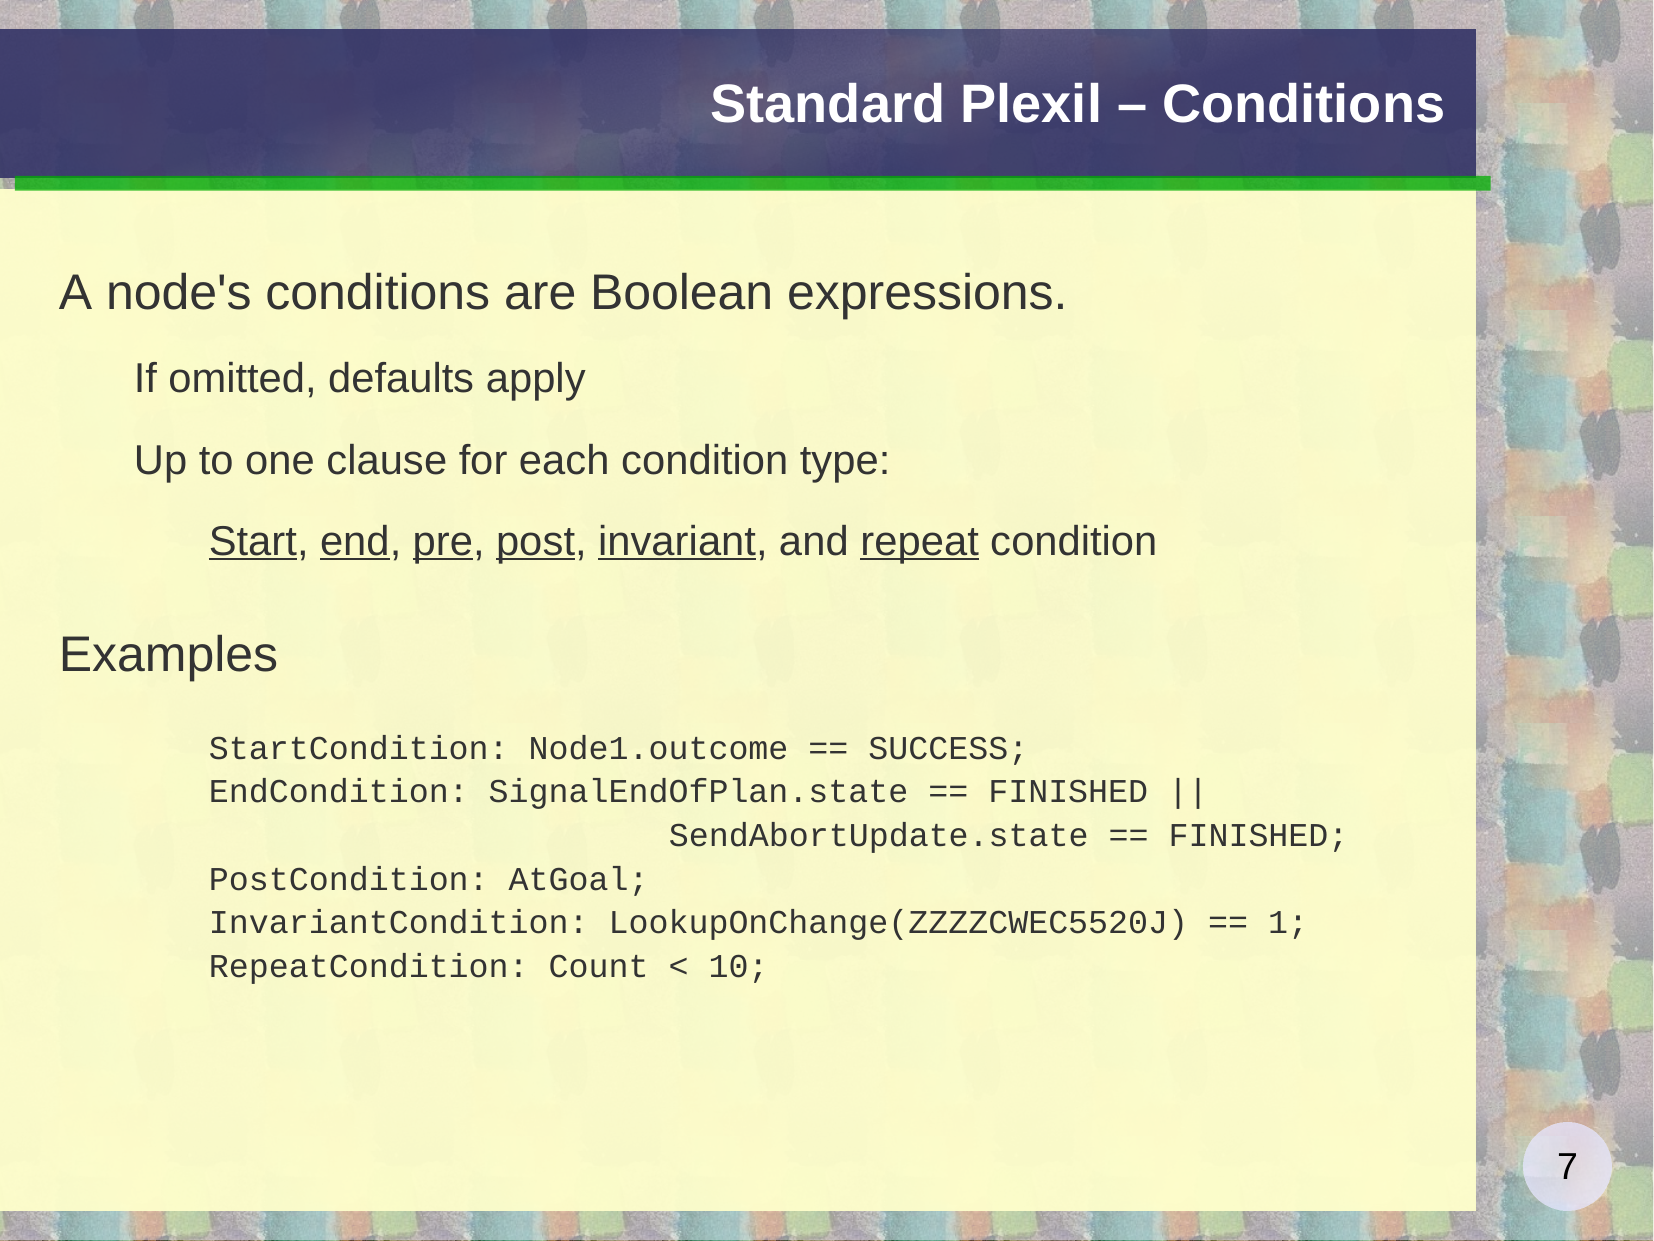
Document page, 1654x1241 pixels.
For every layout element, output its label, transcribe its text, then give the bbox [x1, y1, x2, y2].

title Standard Plexil – Conditions [29, 66, 1447, 141]
list A node's conditions are Boolean expressions. If omitted, defaults apply Up to one clause for each condition type: Start, end, pre, post, invariant, and repeat condition Examples StartCondition: Node1.outcome == SUCCESS; EndCondition: SignalEndOfPlan.state == FINISHED || SendAbortUpdate.state == FINISHED; PostCondition: AtGoal; InvariantCondition: LookupOnChange(ZZZZCWEC5520J) == 1; RepeatCondition: Count < 10; [58, 236, 1417, 1167]
